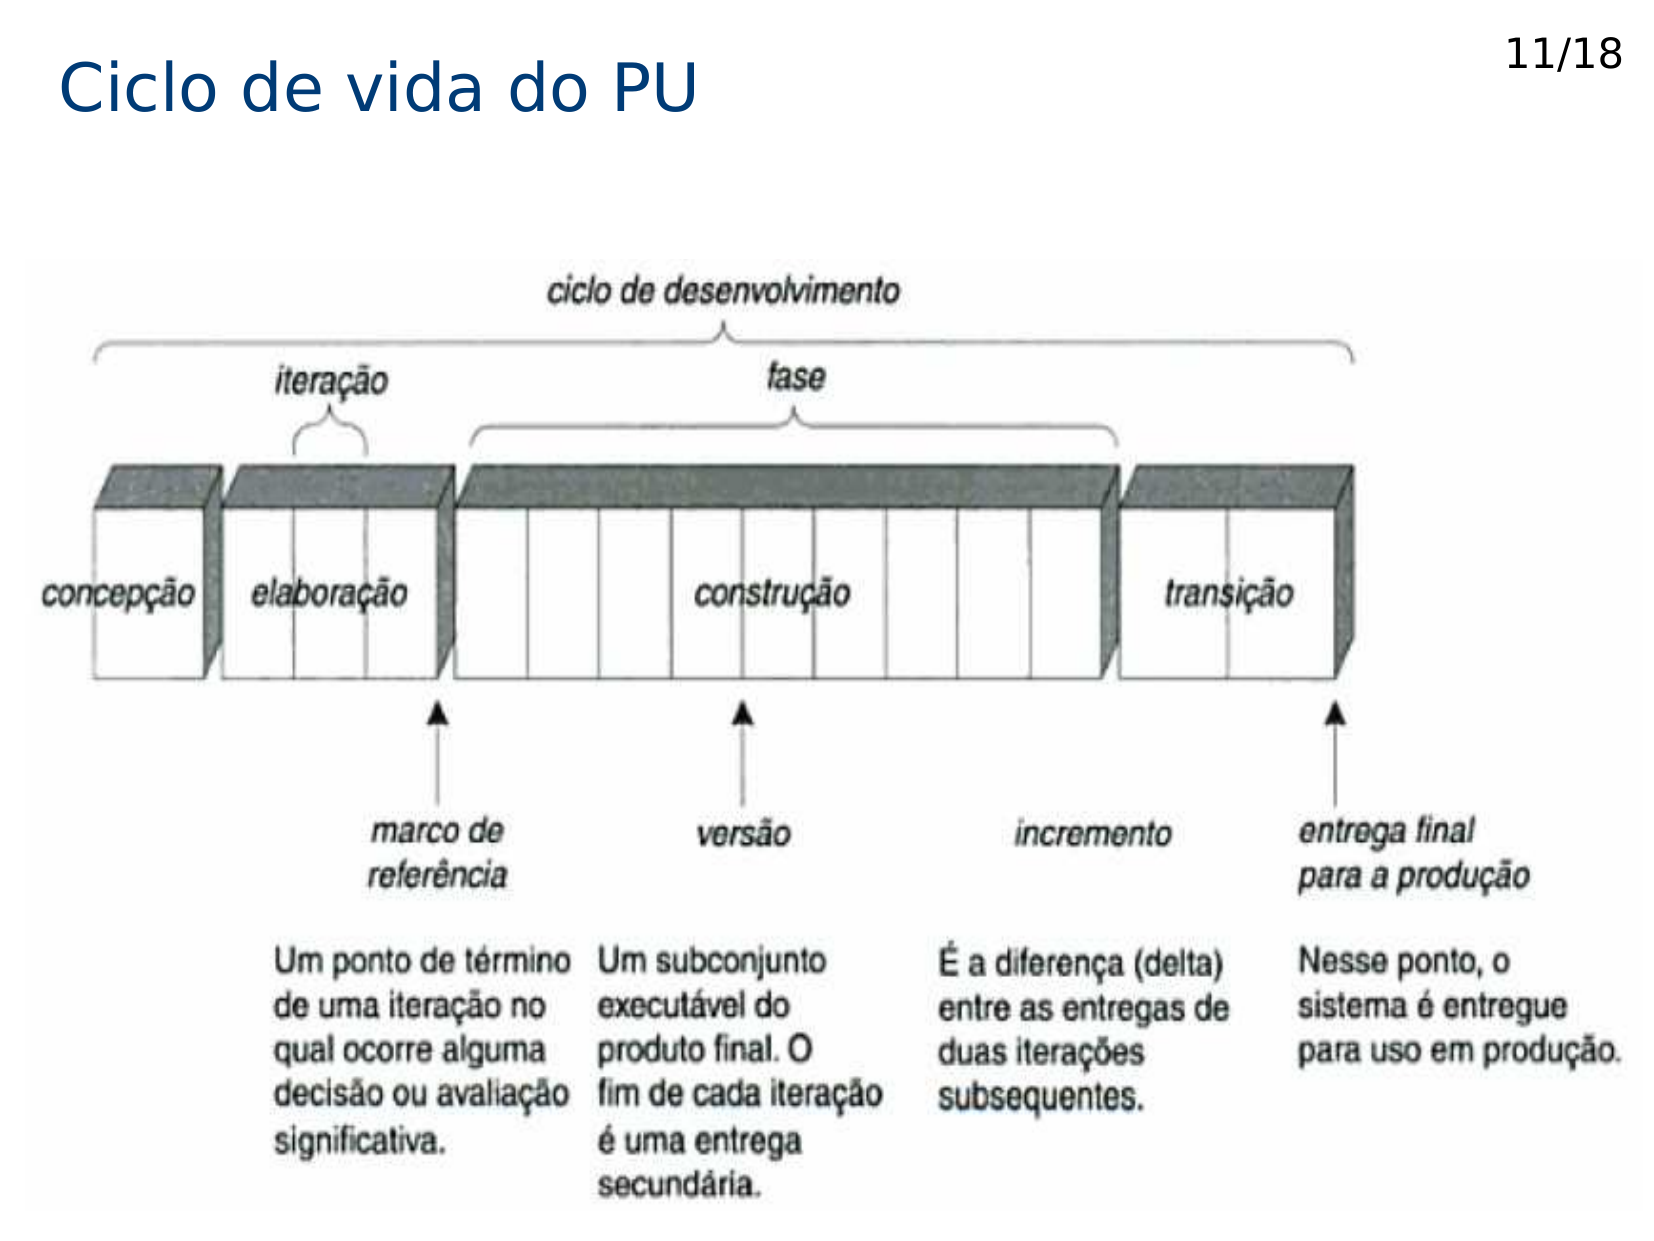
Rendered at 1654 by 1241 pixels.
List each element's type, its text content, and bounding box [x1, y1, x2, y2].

picture [11, 259, 1654, 1211]
title Ciclo de vida do PU [59, 29, 1506, 148]
